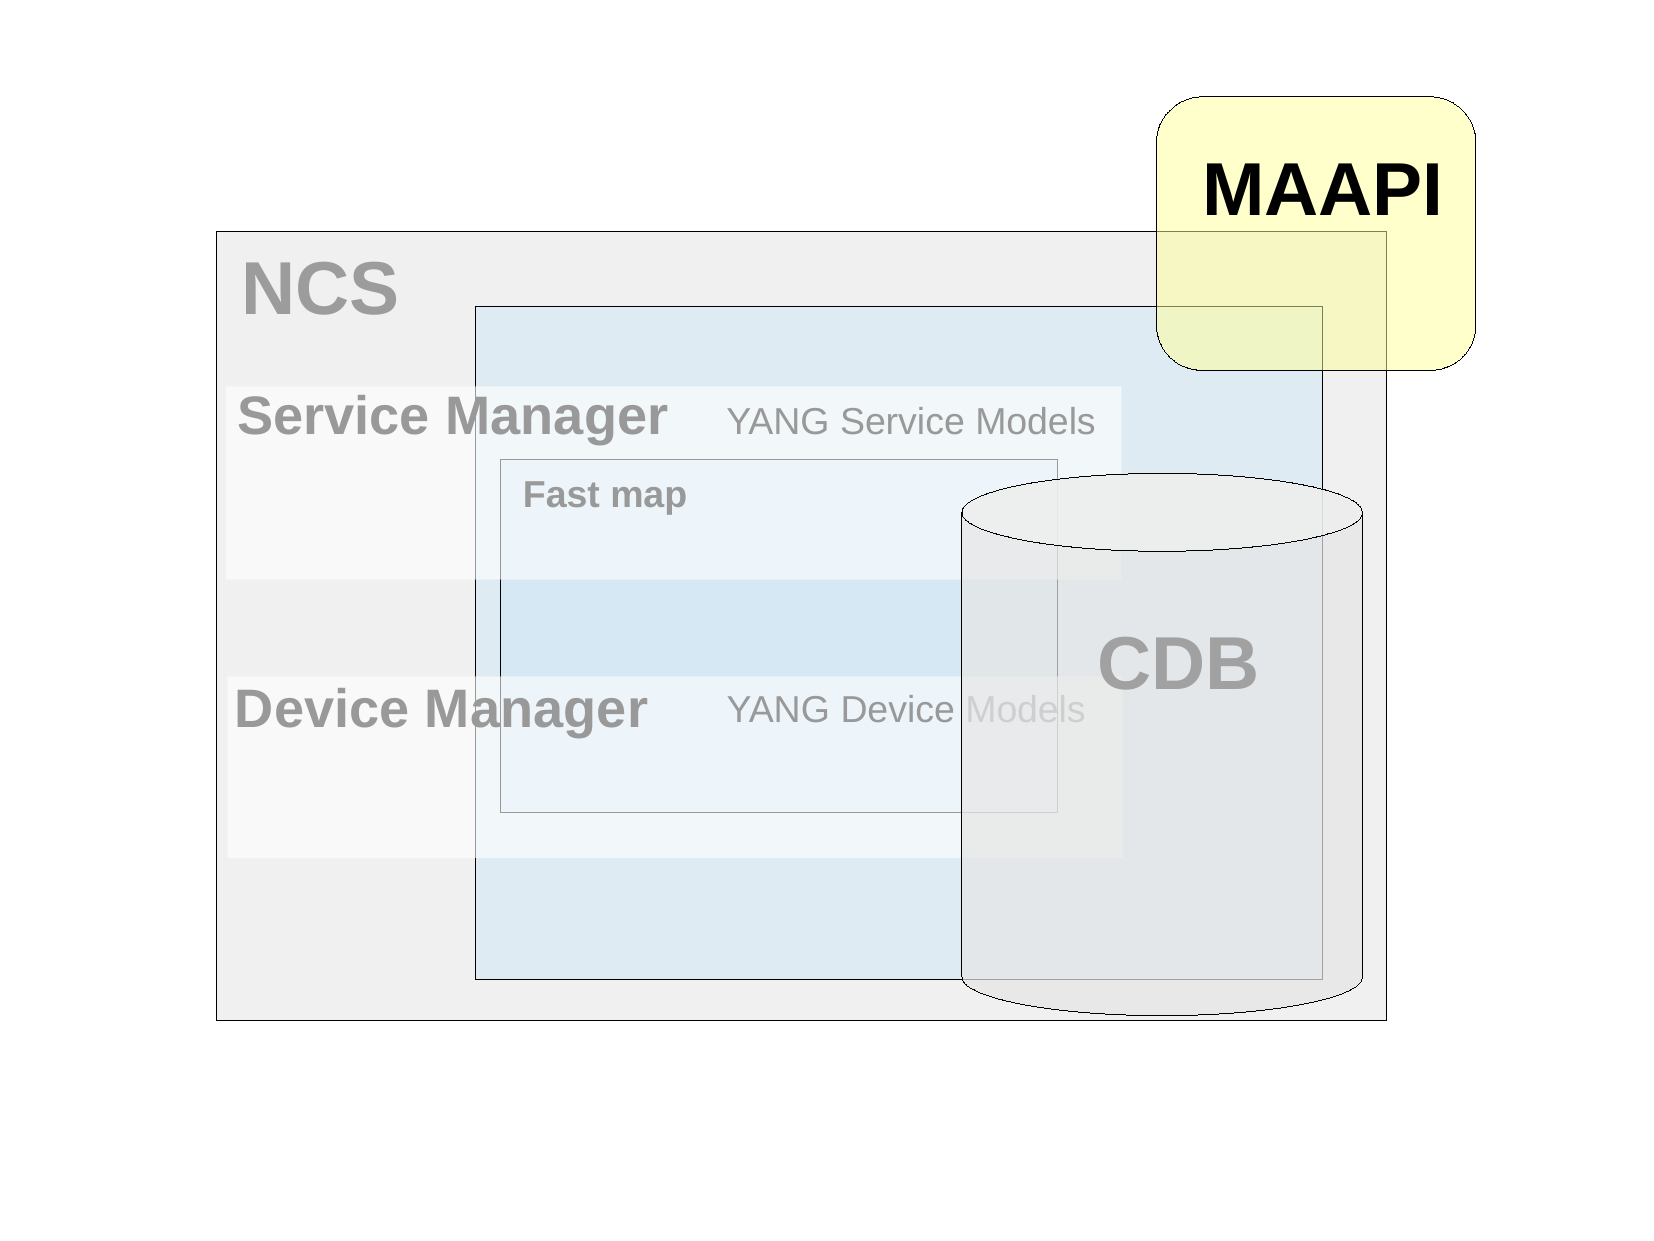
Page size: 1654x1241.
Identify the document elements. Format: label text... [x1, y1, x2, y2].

text_box Service Manager [222, 378, 683, 454]
text_box MAAPI [1187, 139, 1459, 239]
text_box [216, 96, 1476, 1021]
text_box Device Manager [220, 670, 663, 747]
